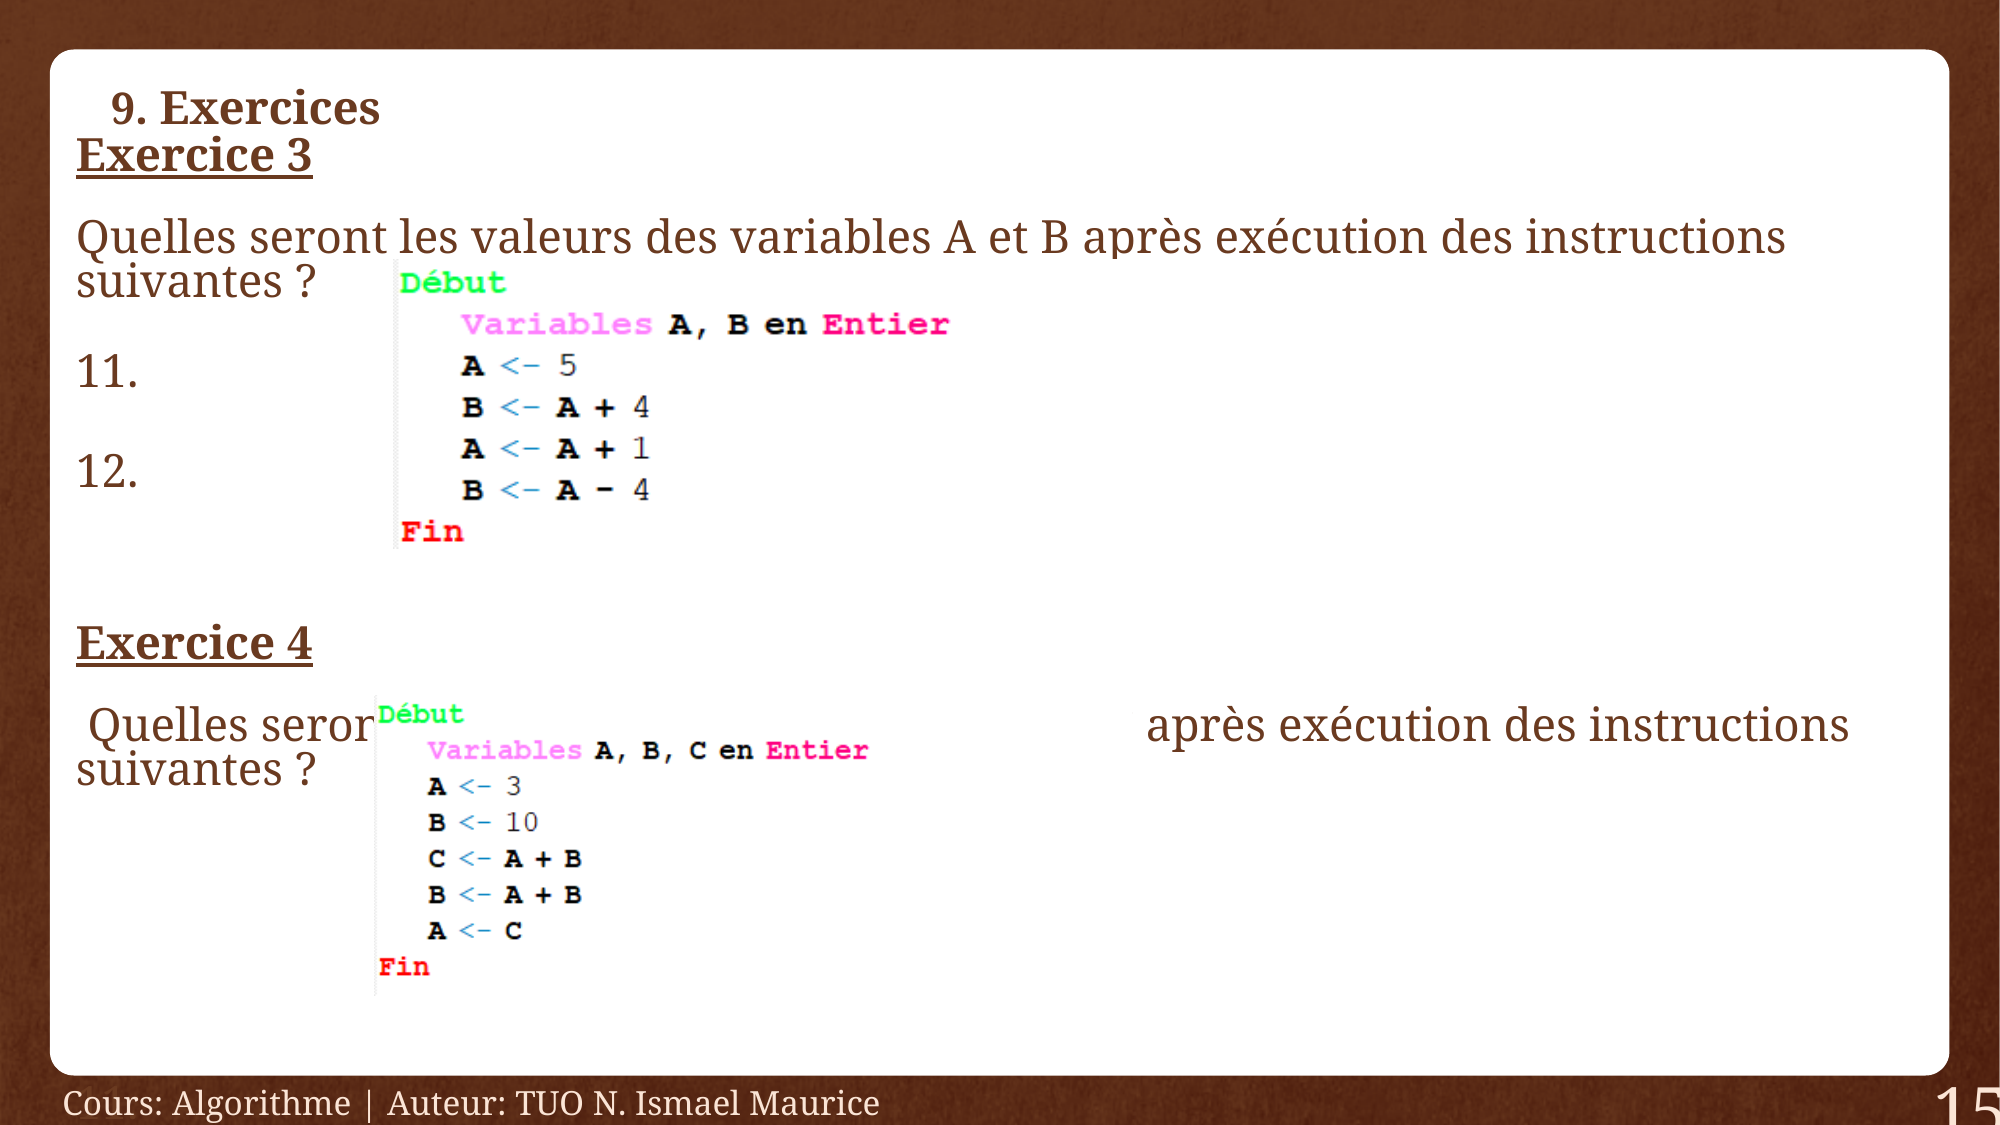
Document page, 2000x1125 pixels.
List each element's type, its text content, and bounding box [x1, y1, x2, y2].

title 9. Exercices [95, 68, 1696, 142]
list Exercice 3 Quelles seront les valeurs des variables A et B après exécution des instructions suivantes ? Exercice 4 Quelles seront les valeurs des variables A, B et C après exécution des instructions suivantes ? [60, 128, 1919, 1053]
picture [393, 259, 1280, 549]
picture [374, 696, 1132, 997]
text_box [1918, 1061, 2000, 1112]
text_box Cours: Algorithme | Auteur: TUO N. Ismael Maurice [47, 1074, 1264, 1125]
